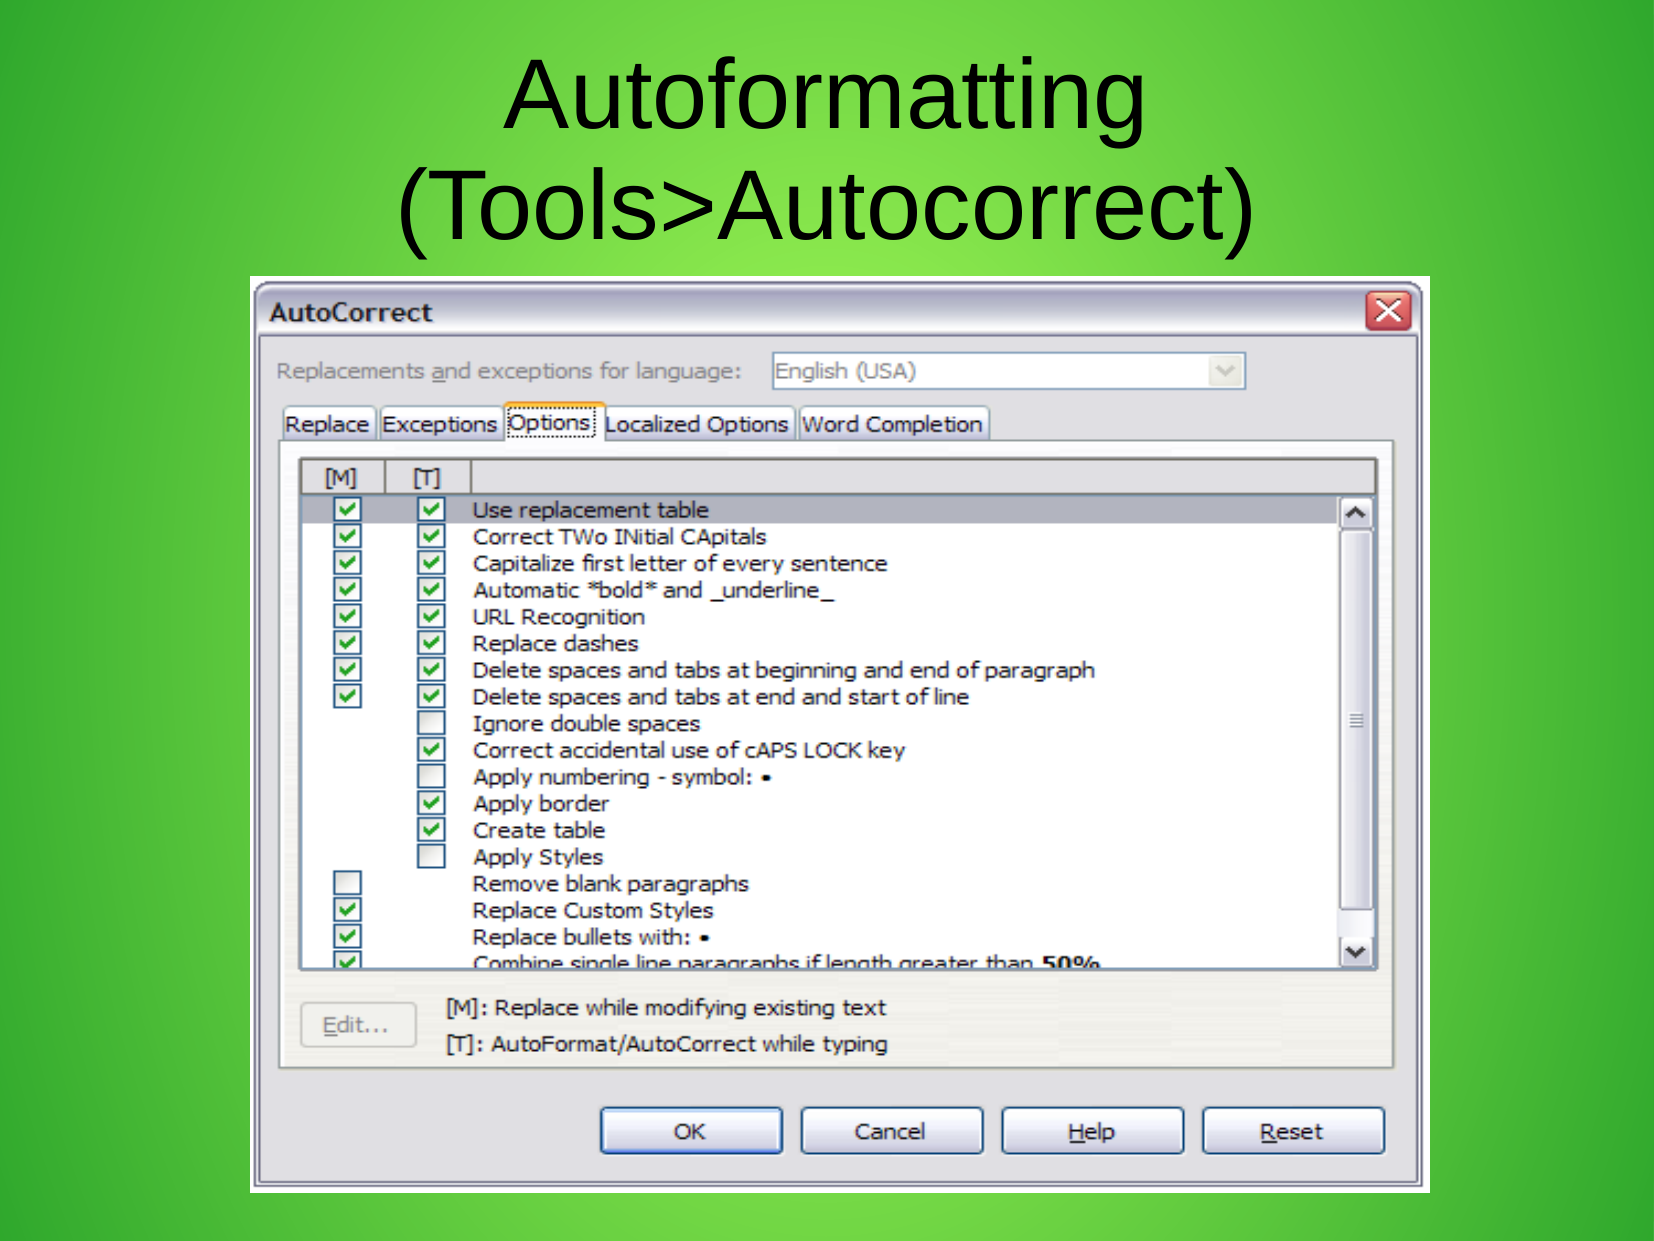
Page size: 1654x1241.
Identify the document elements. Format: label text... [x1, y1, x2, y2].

picture [250, 276, 1430, 1193]
title Autoformatting (Tools>Autocorrect) [82, 38, 1571, 261]
